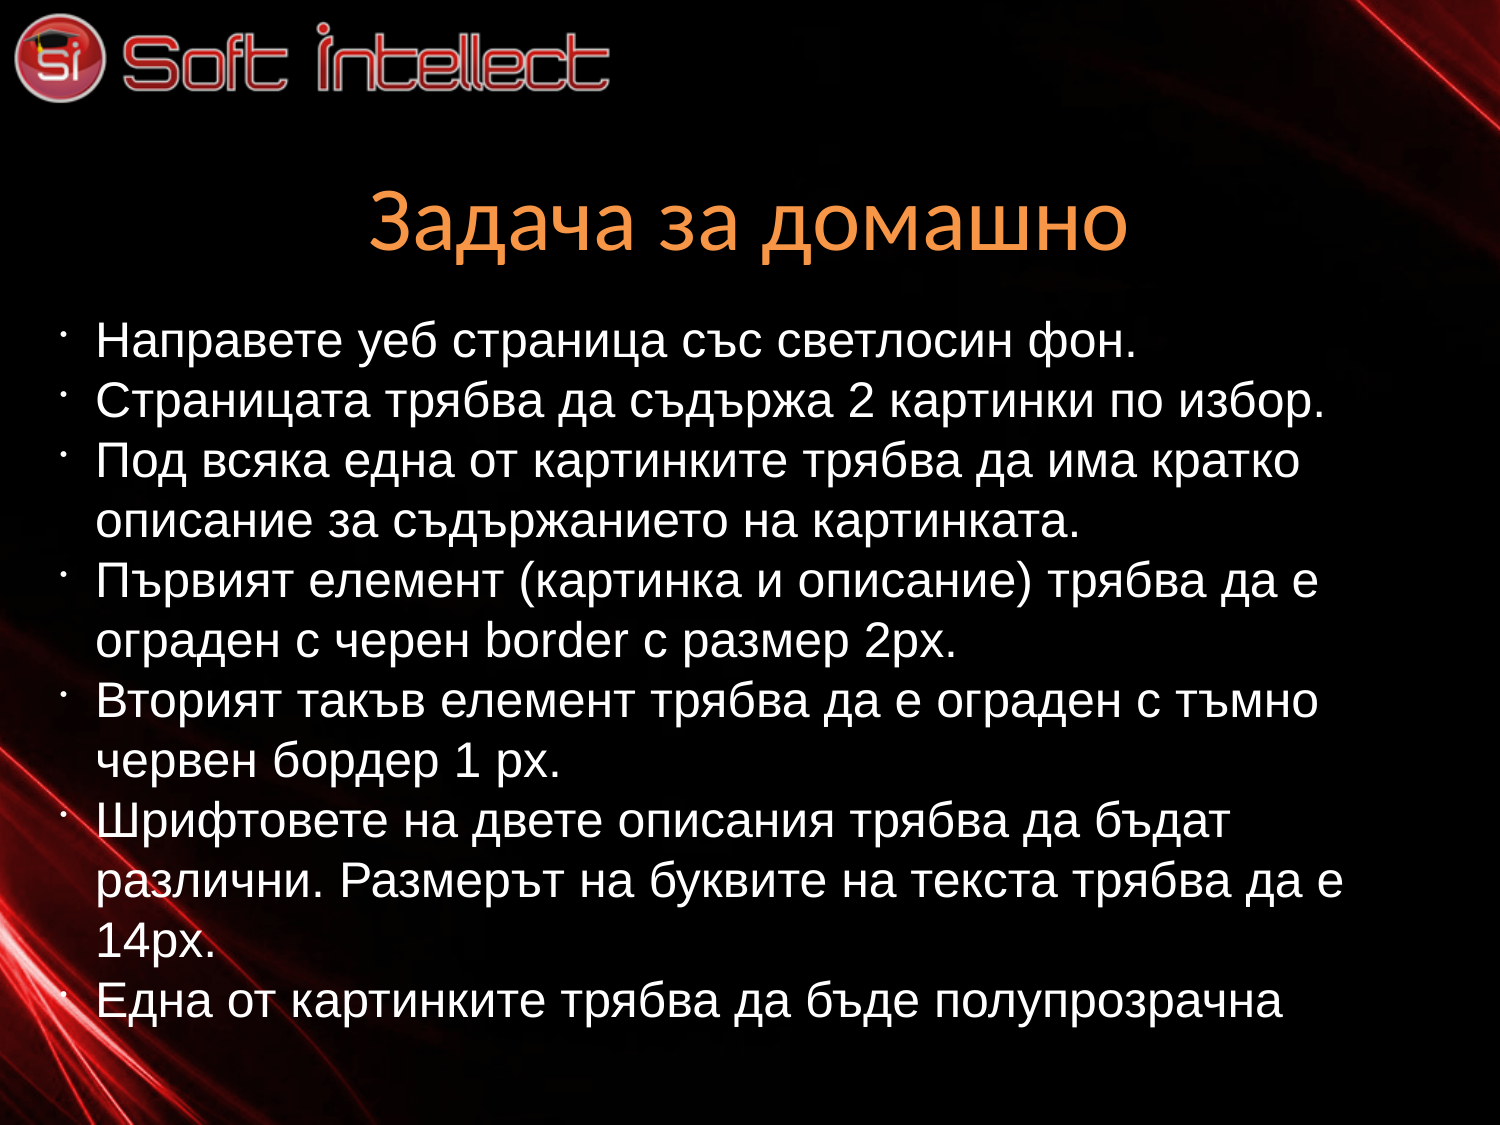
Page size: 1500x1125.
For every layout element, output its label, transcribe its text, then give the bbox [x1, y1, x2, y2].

picture [0, 0, 1500, 1125]
text_box Задача за домашно [75, 120, 1425, 299]
text_box Направете уеб страница със светлосин фон. Страницата трябва да съдържа 2 картинки по избор. Под всяка една от картинките трябва да има кратко описание за съдържанието на картинката. Първият елемент (картинка и описание) трябва да е ограден с черен border с размер 2px. Вторият такъв елемент трябва да е ограден с тъмно червен бордер 1 px. Шрифтовете на двете описания трябва да бъдат различни. Размерът на буквите на текста трябва да е 14px. Една от картинките трябва да бъде полупрозрачна [45, 299, 1456, 540]
